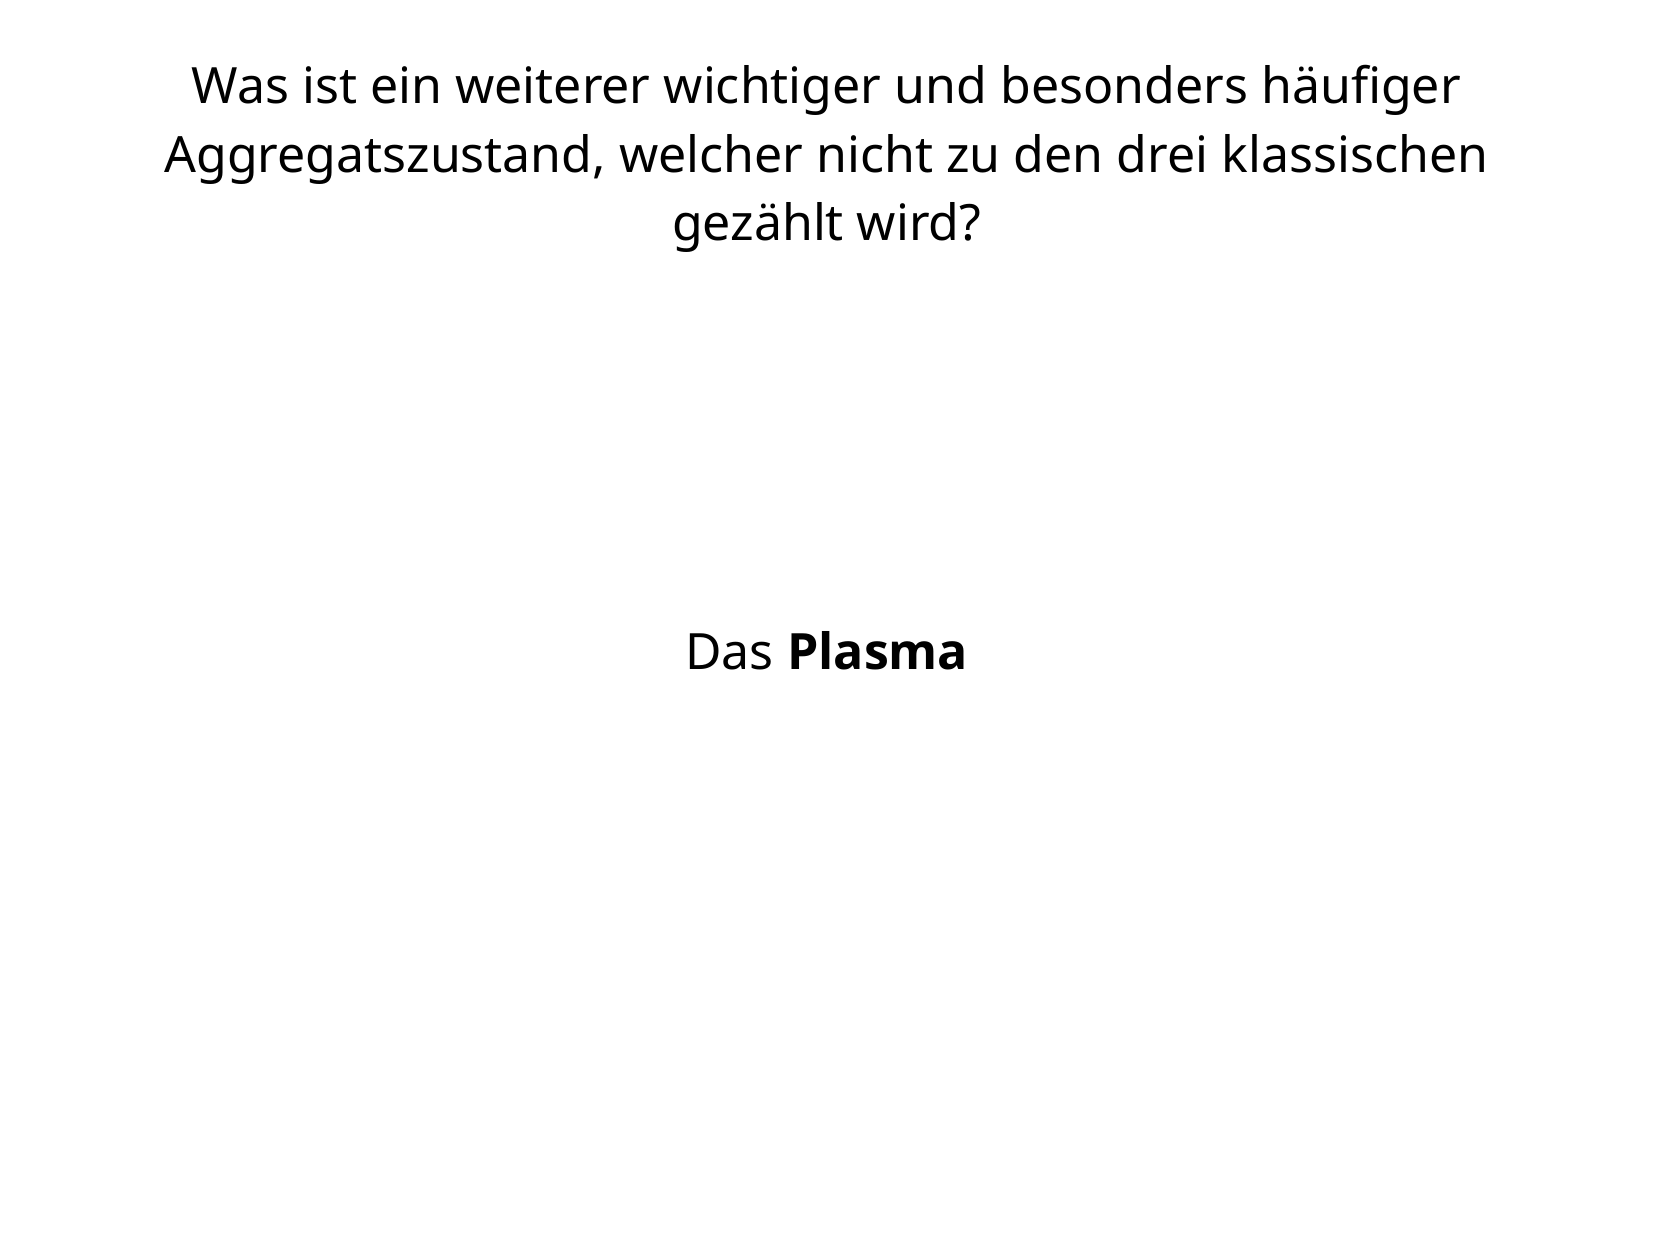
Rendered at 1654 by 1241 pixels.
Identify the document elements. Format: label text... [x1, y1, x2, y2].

subtitle Das Plasma [82, 290, 1571, 1010]
title Was ist ein weiterer wichtiger und besonders häufiger Aggregatszustand, welcher nicht zu den drei klassischen gezählt wird? [82, 49, 1571, 257]
